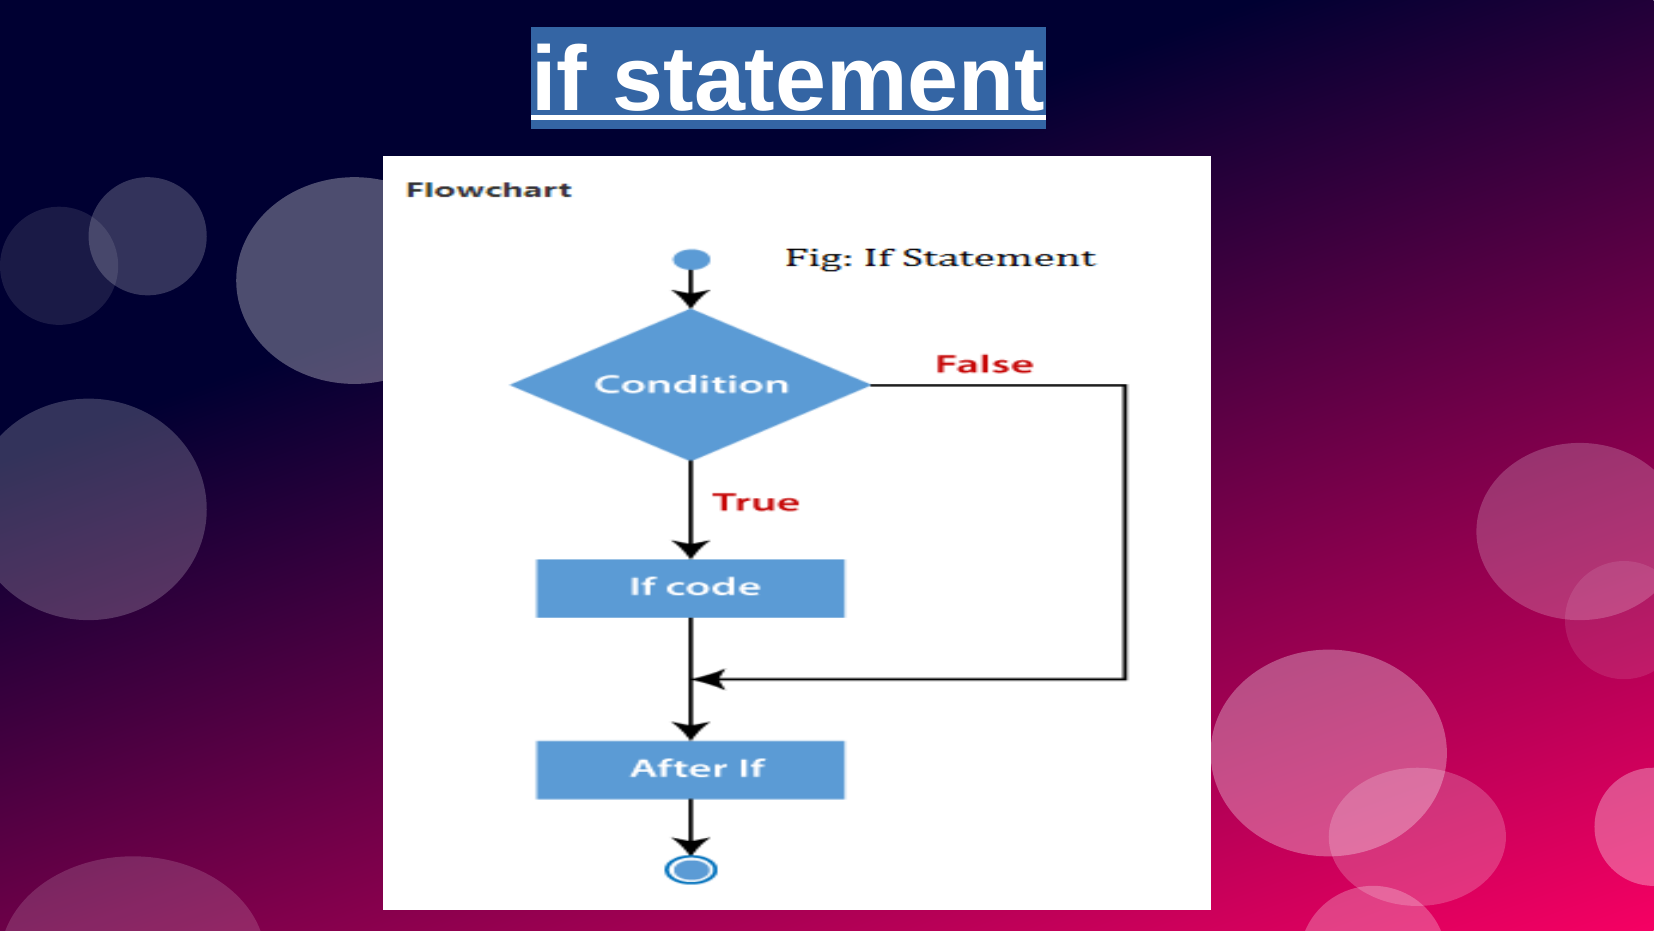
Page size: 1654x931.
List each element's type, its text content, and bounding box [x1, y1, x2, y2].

title if statement [531, 0, 1654, 157]
picture [383, 156, 1211, 910]
